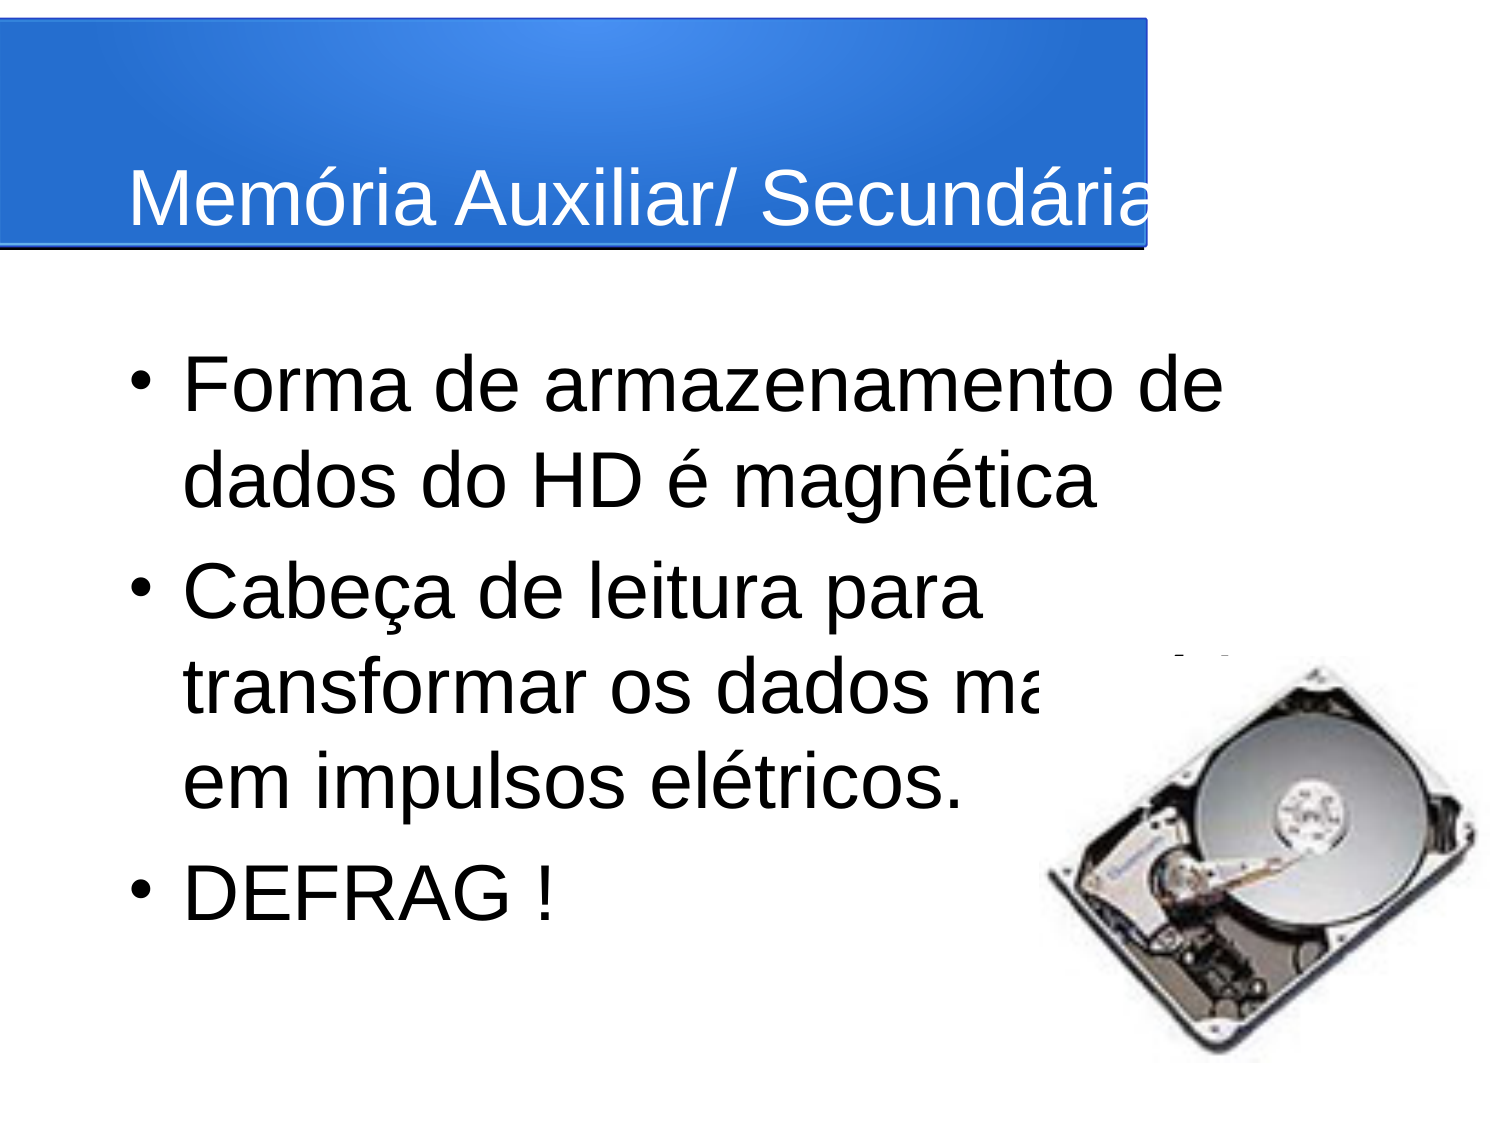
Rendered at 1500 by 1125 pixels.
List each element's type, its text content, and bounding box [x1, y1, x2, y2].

title Memória Auxiliar/ Secundária [112, 99, 1388, 288]
list Forma de armazenamento de dados do HD é magnética Cabeça de leitura para transformar os dados magnéticos em impulsos elétricos. DEFRAG ! [112, 324, 1388, 1000]
picture [1039, 656, 1490, 1063]
